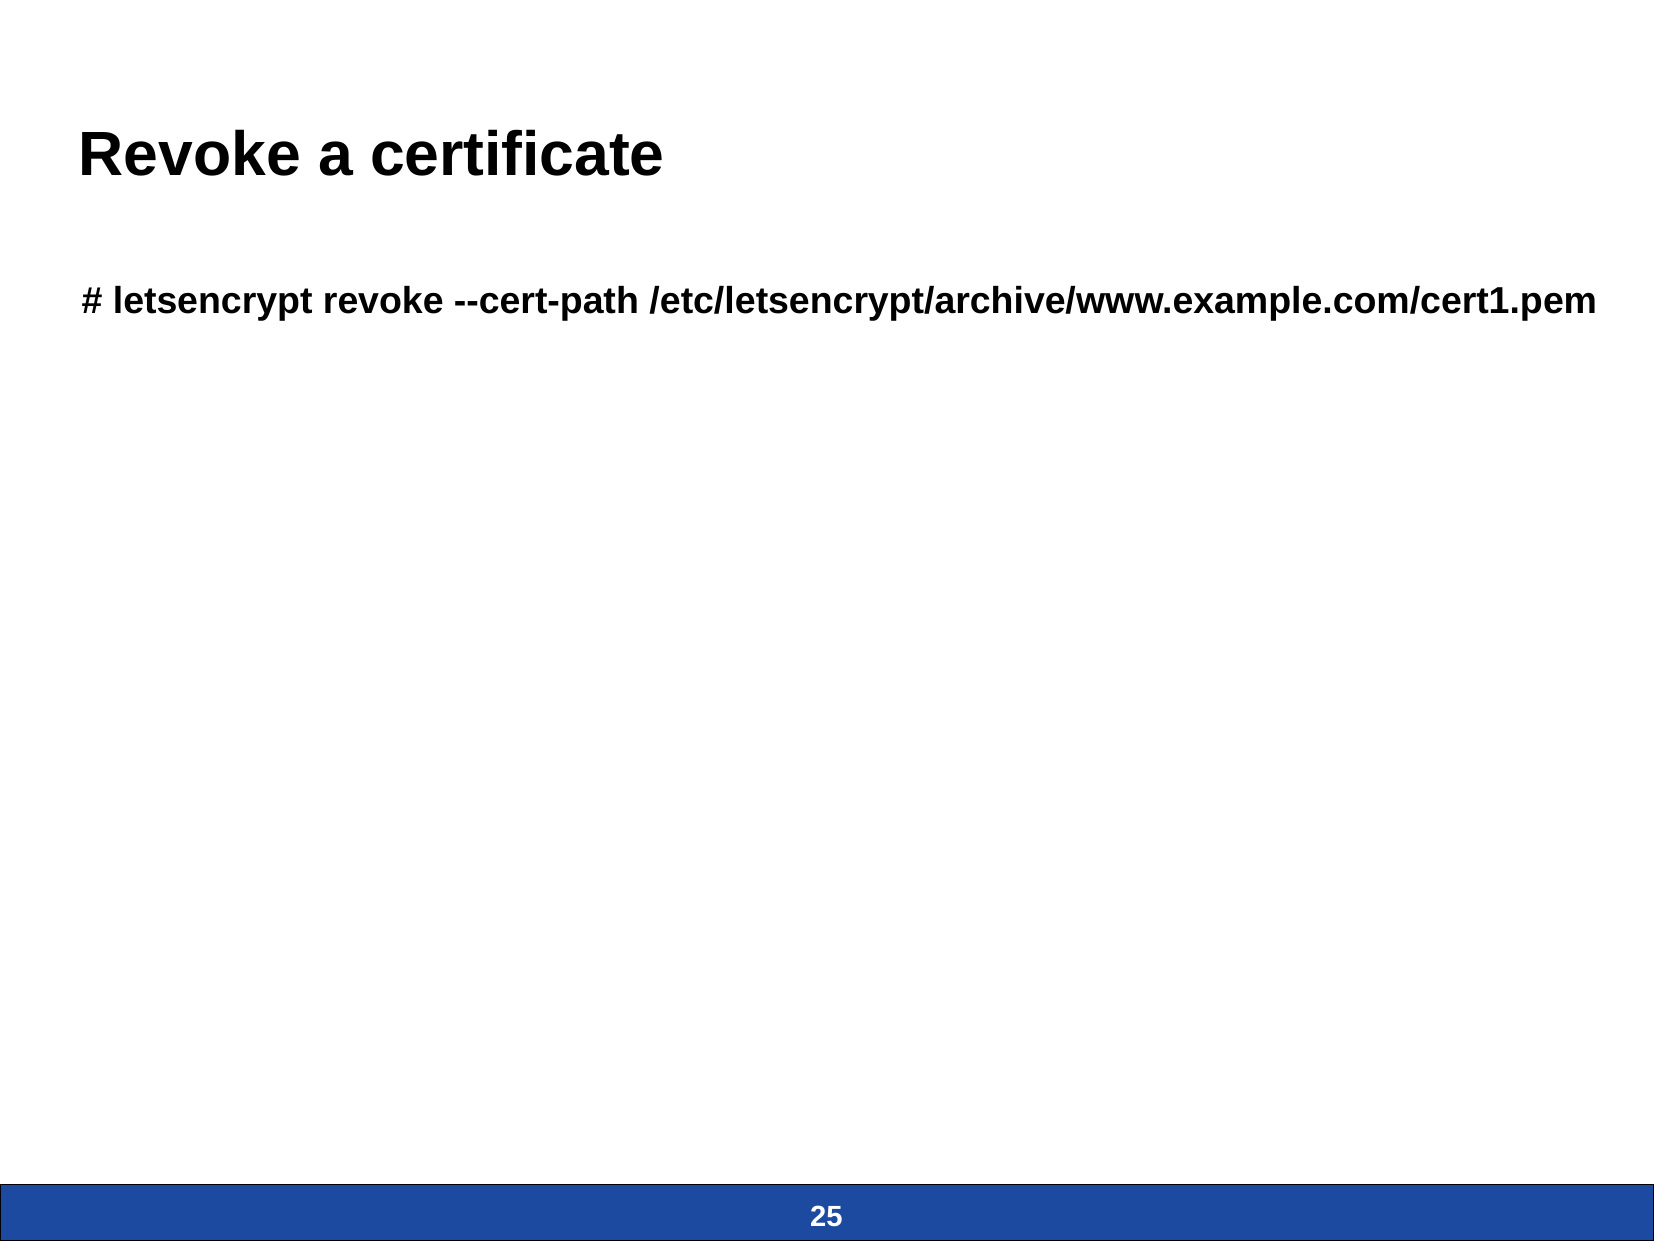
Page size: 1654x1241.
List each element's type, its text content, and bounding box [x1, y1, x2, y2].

title Revoke a certificate [78, 50, 1567, 258]
text_box # letsencrypt revoke --cert-path /etc/letsencrypt/archive/www.example.com/cert1.pem [66, 272, 1613, 330]
